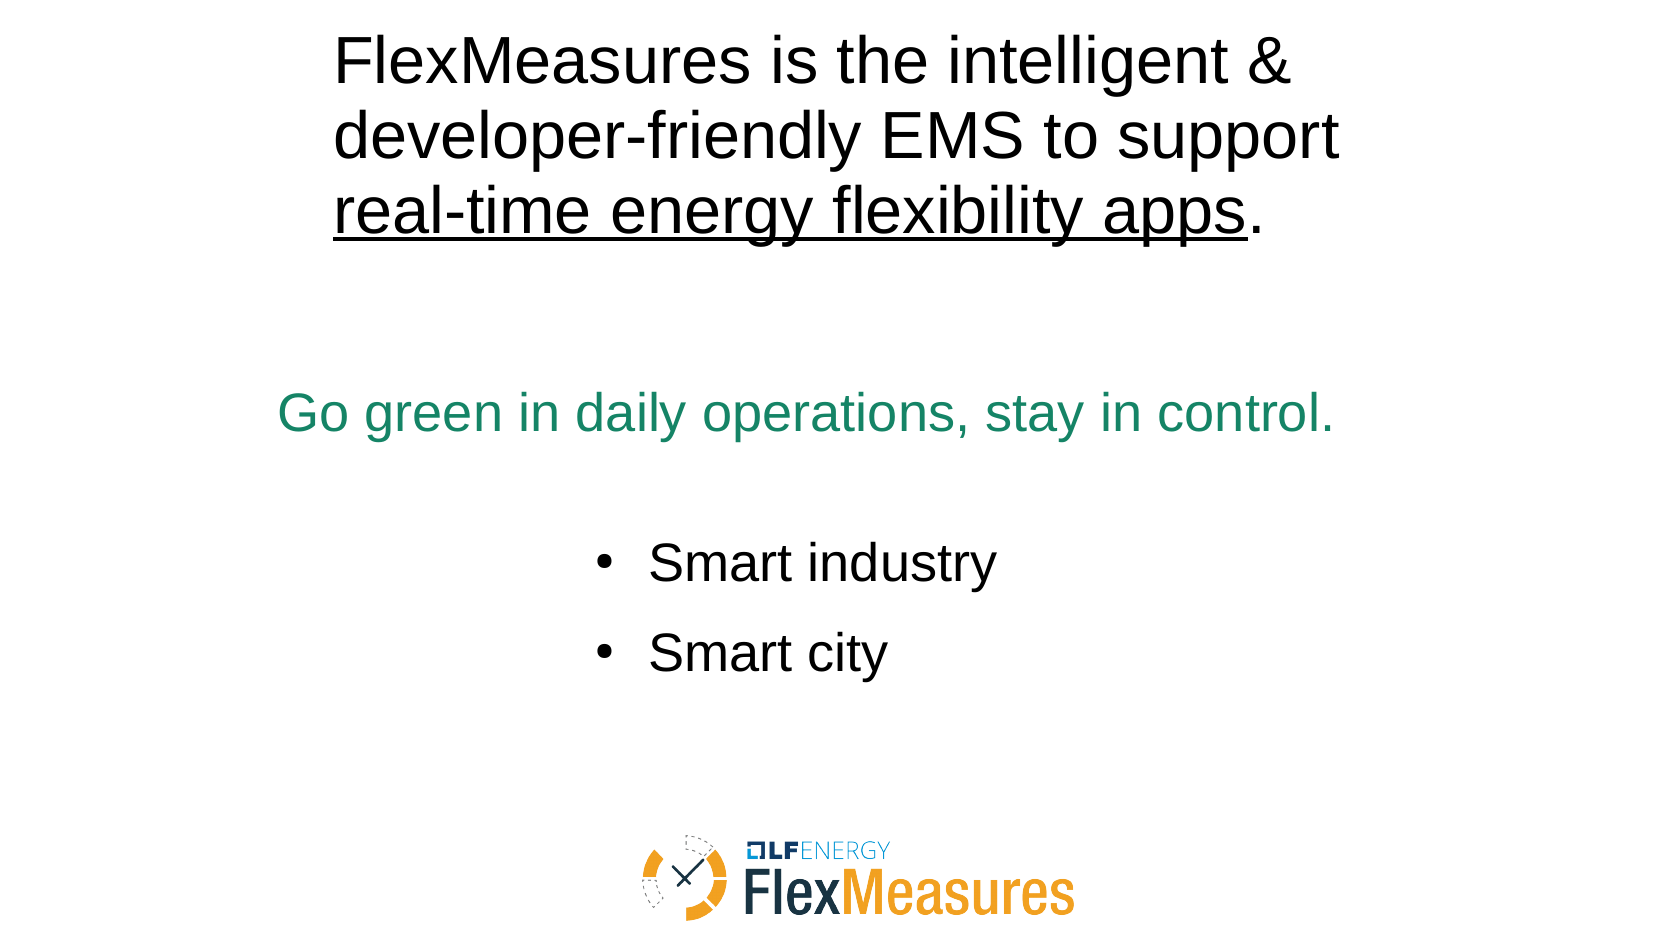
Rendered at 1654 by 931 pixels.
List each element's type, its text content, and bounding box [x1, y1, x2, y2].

list FlexMeasures is the intelligent & developer-friendly EMS to support real-time energy flexibility apps. [262, 23, 1463, 301]
picture [642, 835, 1074, 921]
text_box Go green in daily operations, stay in control. [262, 375, 1463, 470]
text_box Smart industry Smart city [562, 525, 1163, 751]
